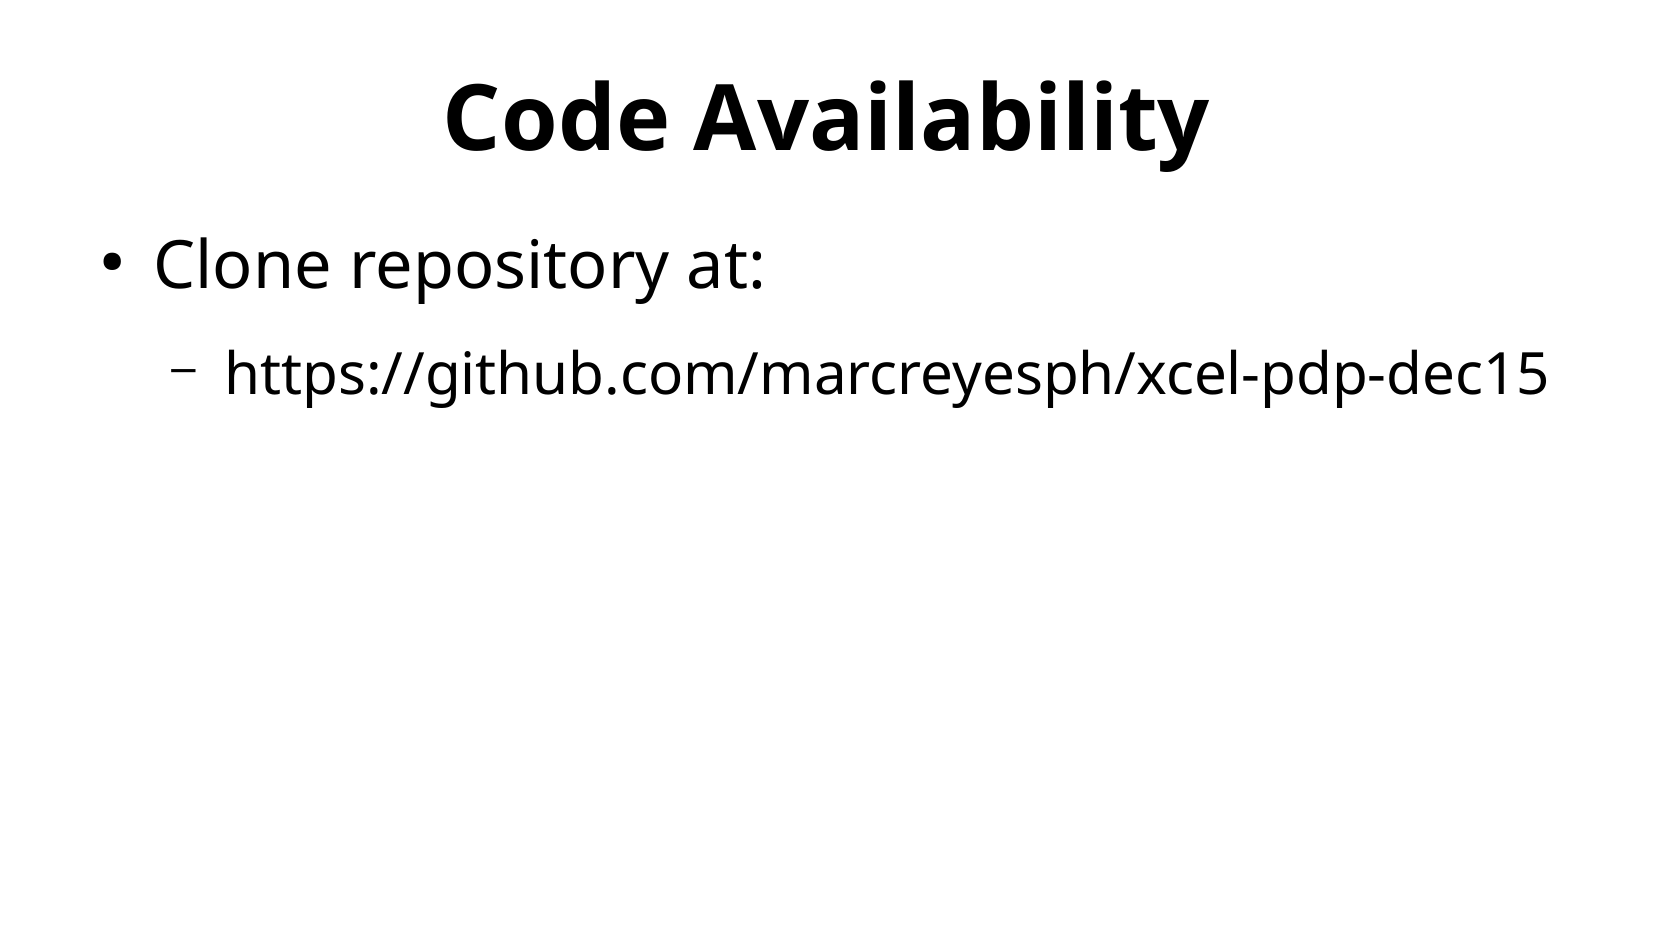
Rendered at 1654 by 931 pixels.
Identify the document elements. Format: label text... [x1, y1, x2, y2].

list Clone repository at: https://github.com/marcreyesph/xcel-pdp-dec15 [82, 217, 1571, 758]
title Code Availability [82, 37, 1571, 193]
